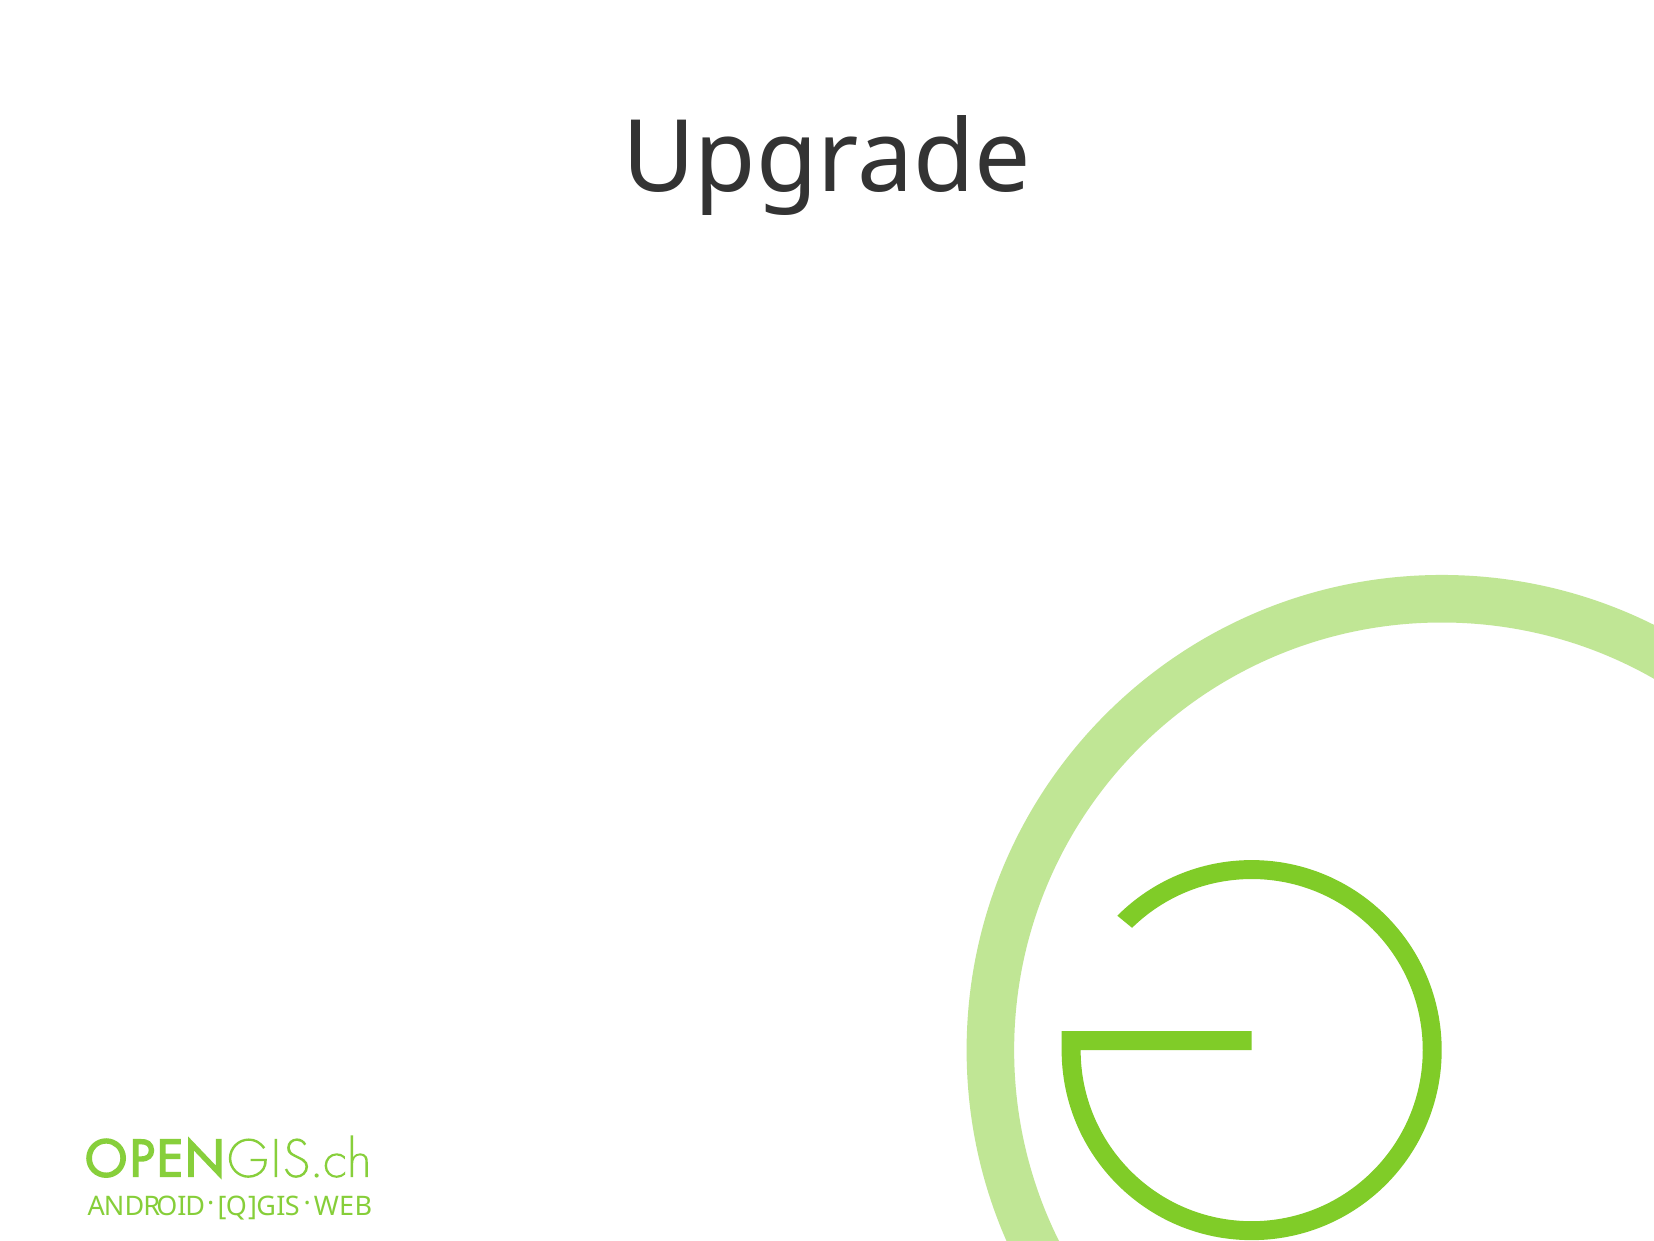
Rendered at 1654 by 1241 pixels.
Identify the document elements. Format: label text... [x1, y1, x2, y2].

title Upgrade [82, 49, 1571, 257]
